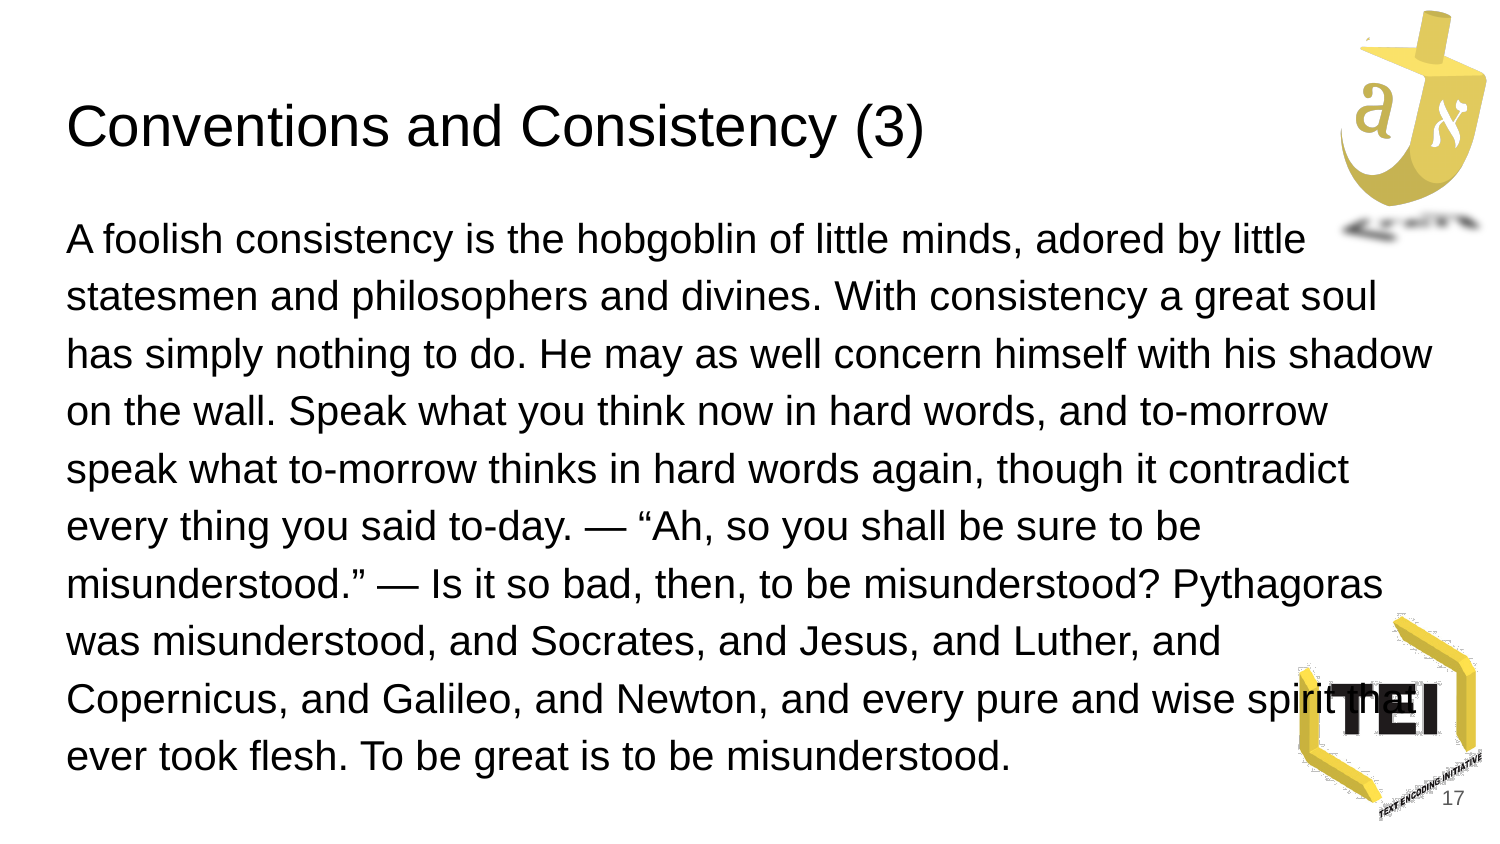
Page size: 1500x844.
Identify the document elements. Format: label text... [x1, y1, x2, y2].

title Conventions and Consistency (3) [51, 72, 1449, 167]
list A foolish consistency is the hobgoblin of little minds, adored by little statesmen and philosophers and divines. With consistency a great soul has simply nothing to do. He may as well concern himself with his shadow on the wall. Speak what you think now in hard words, and to-morrow speak what to-morrow thinks in hard words again, though it contradict every thing you said to-day. — “Ah, so you shall be sure to be misunderstood.” — Is it so bad, then, to be misunderstood? Pythagoras was misunderstood, and Socrates, and Jesus, and Luther, and Copernicus, and Galileo, and Newton, and every pure and wise spirit that ever took flesh. To be great is to be misunderstood. [51, 189, 1449, 750]
picture [1324, 0, 1497, 250]
slide_number <number> [1389, 764, 1480, 830]
picture [1275, 604, 1500, 830]
